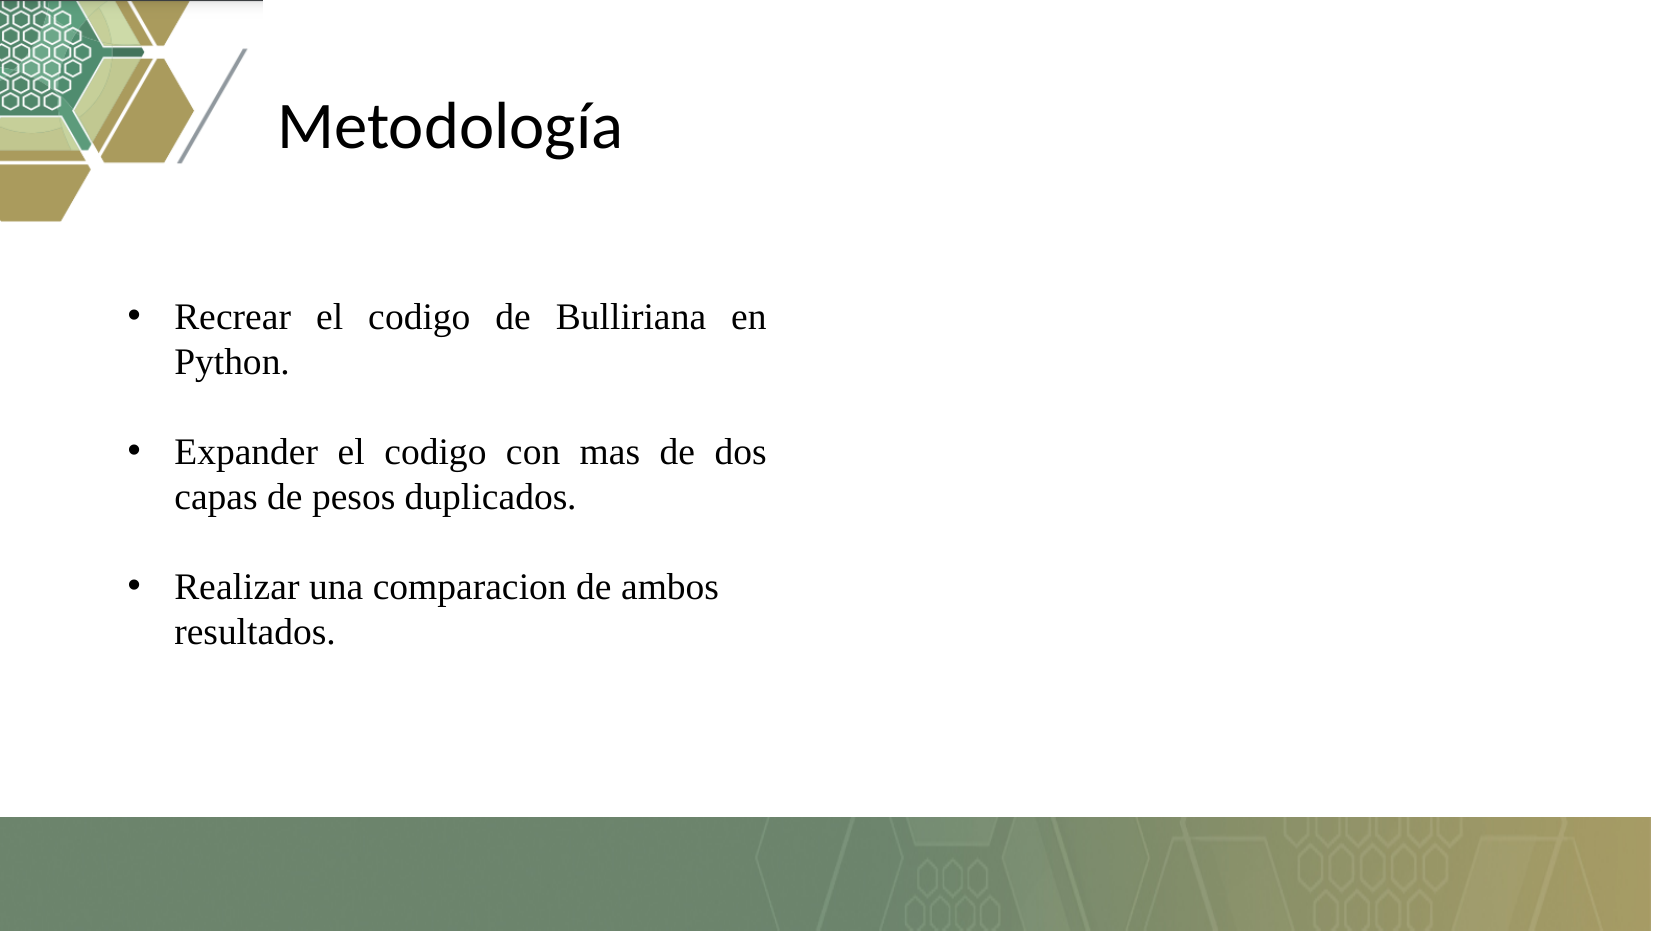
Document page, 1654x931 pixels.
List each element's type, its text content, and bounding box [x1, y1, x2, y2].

picture [0, 817, 1651, 931]
picture [0, 0, 263, 244]
text_box Metodología [262, 19, 750, 225]
text_box Recrear el codigo de Bulliriana en Python. Expander el codigo con mas de dos capas de pesos duplicados. Realizar una comparacion de ambos resultados. [112, 284, 783, 750]
